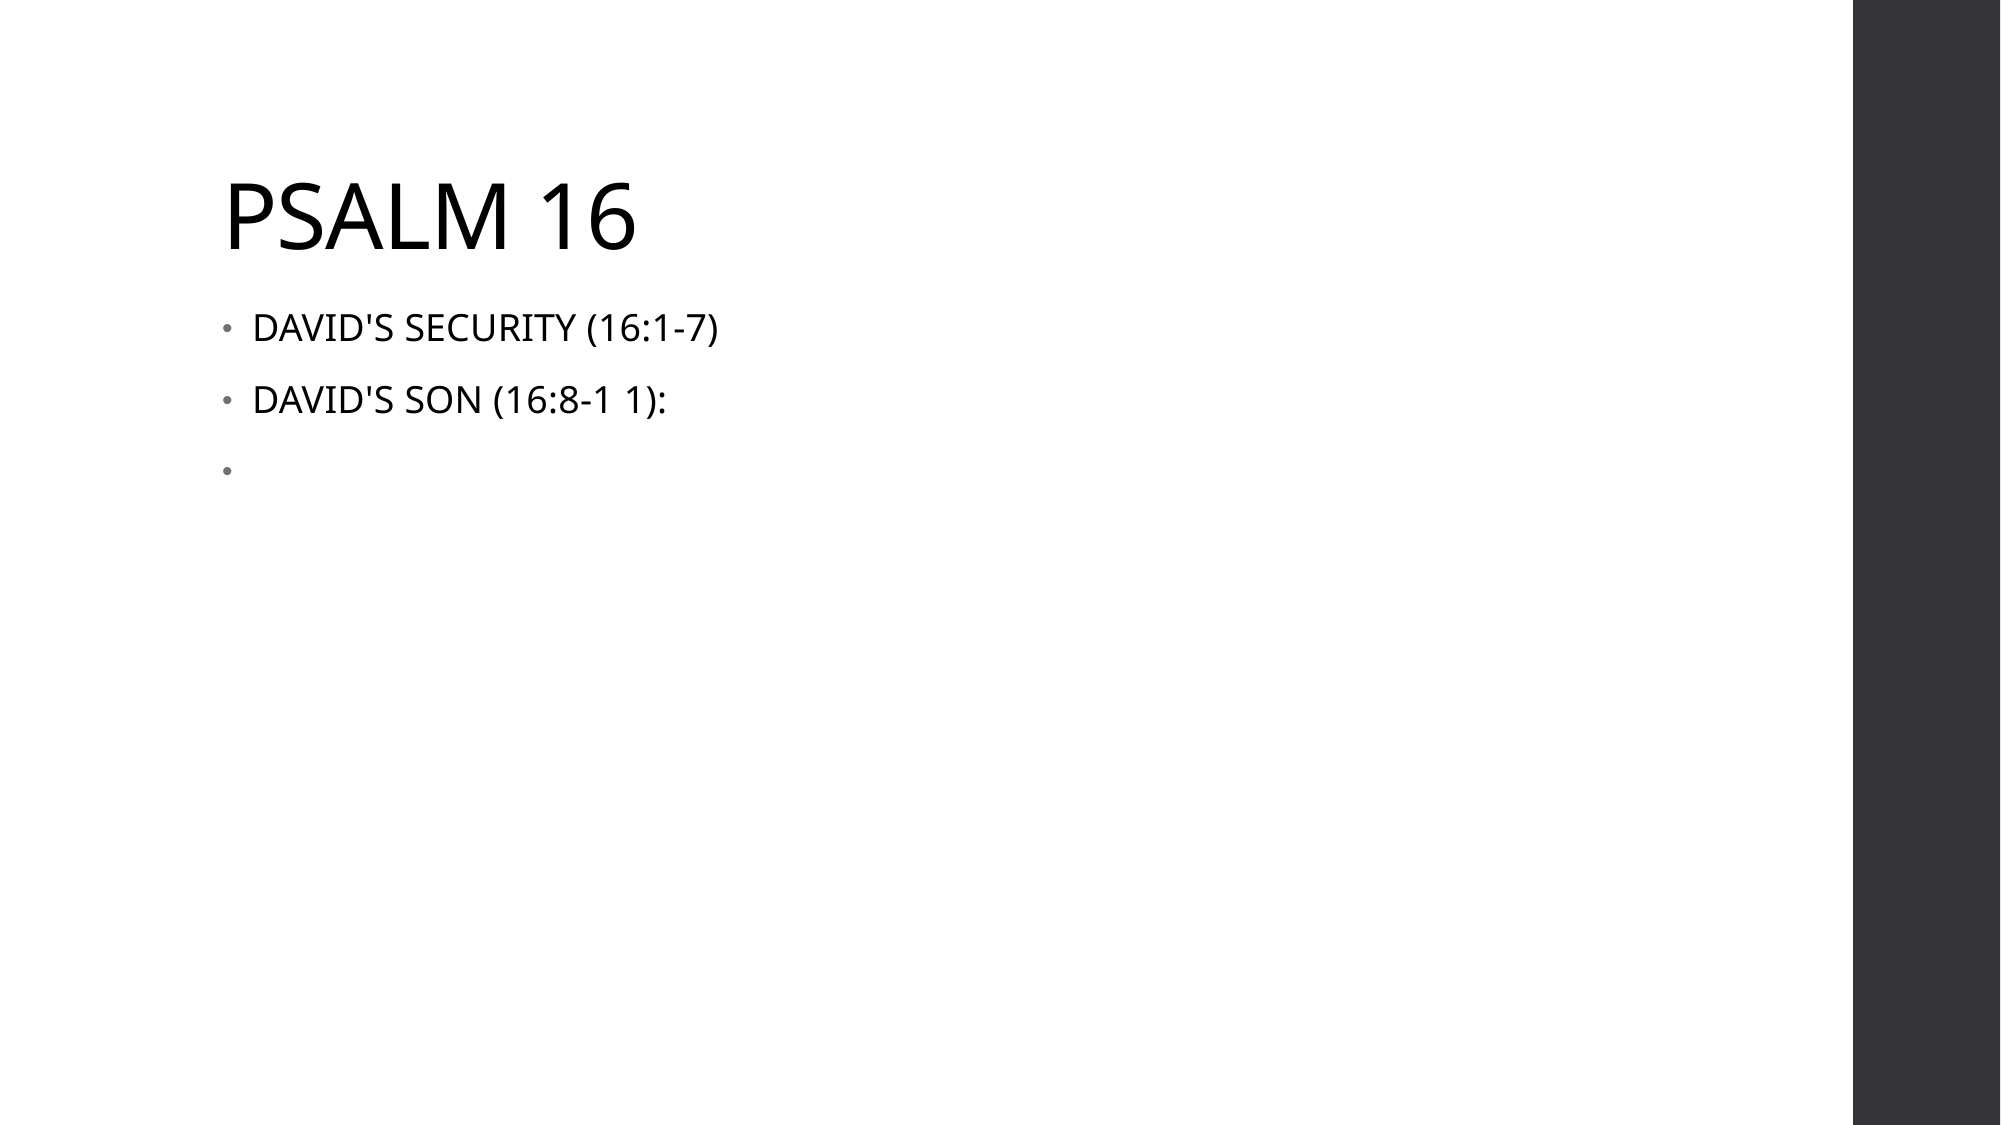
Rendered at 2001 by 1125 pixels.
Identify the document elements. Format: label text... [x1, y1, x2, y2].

title PSALM 16 [206, 60, 1797, 278]
list DAVID'S SECURITY (16:1-7) DAVID'S SON (16:8-1 1): [206, 299, 1617, 1014]
